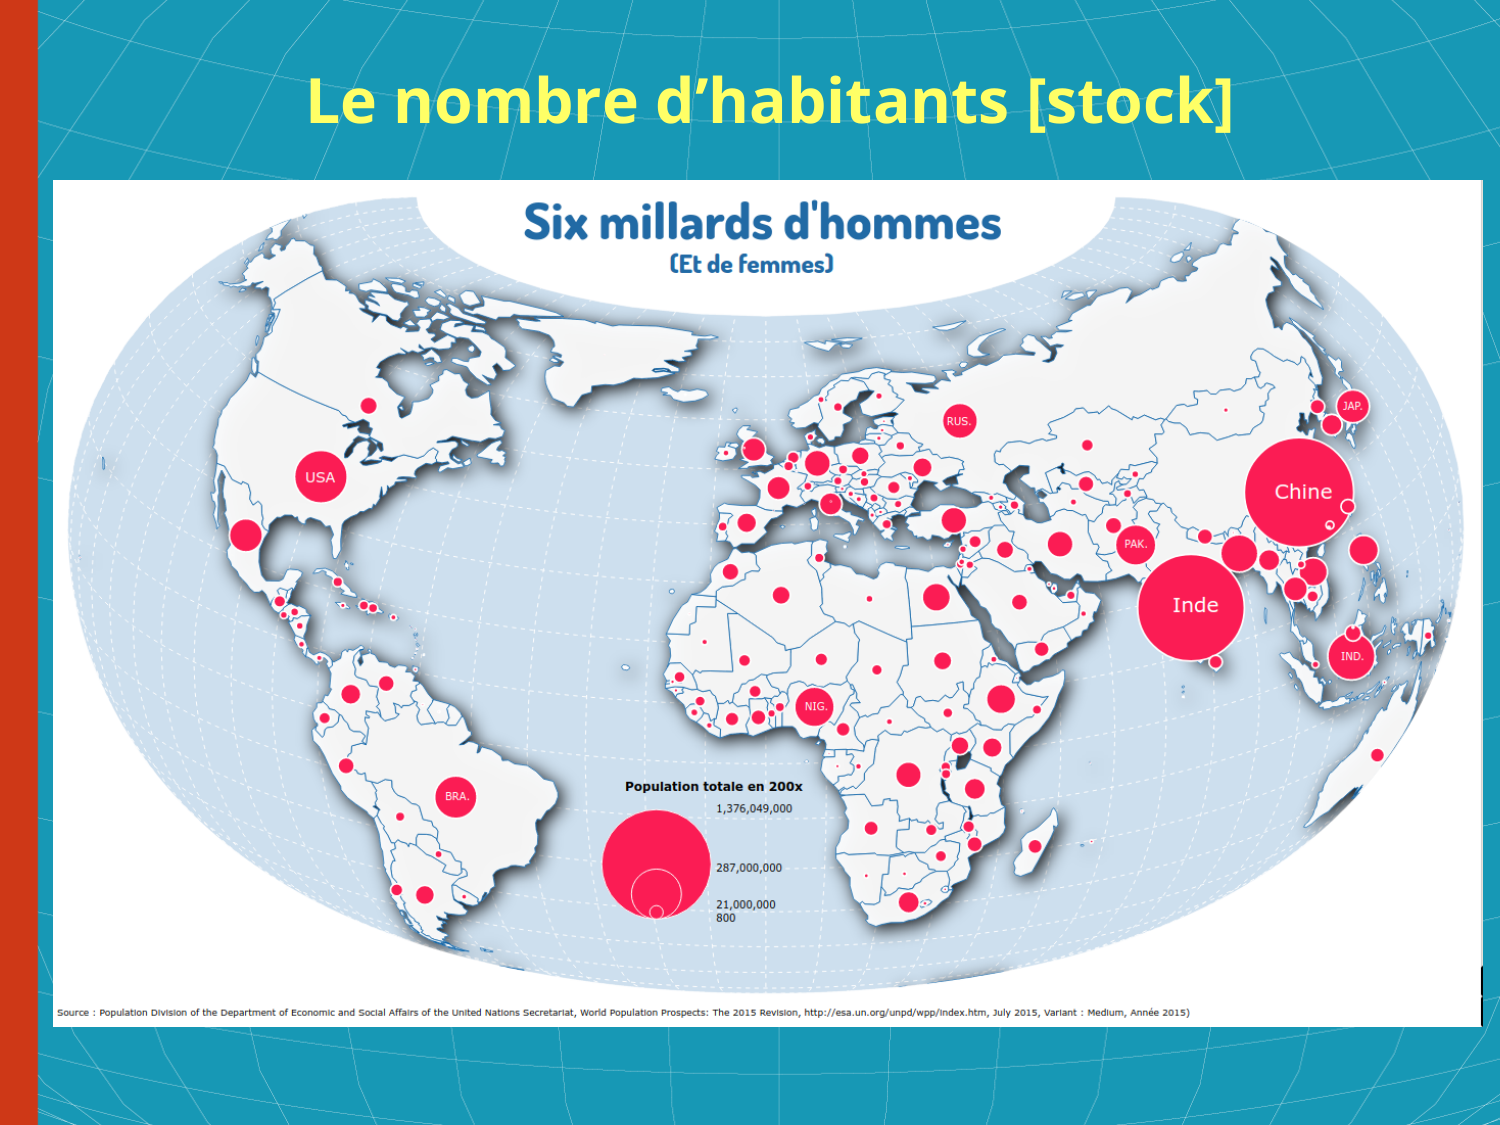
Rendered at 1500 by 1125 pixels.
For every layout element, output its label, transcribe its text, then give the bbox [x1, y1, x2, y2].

title Le nombre d’habitants [stock] [65, 20, 1477, 178]
picture [0, 0, 1500, 1125]
